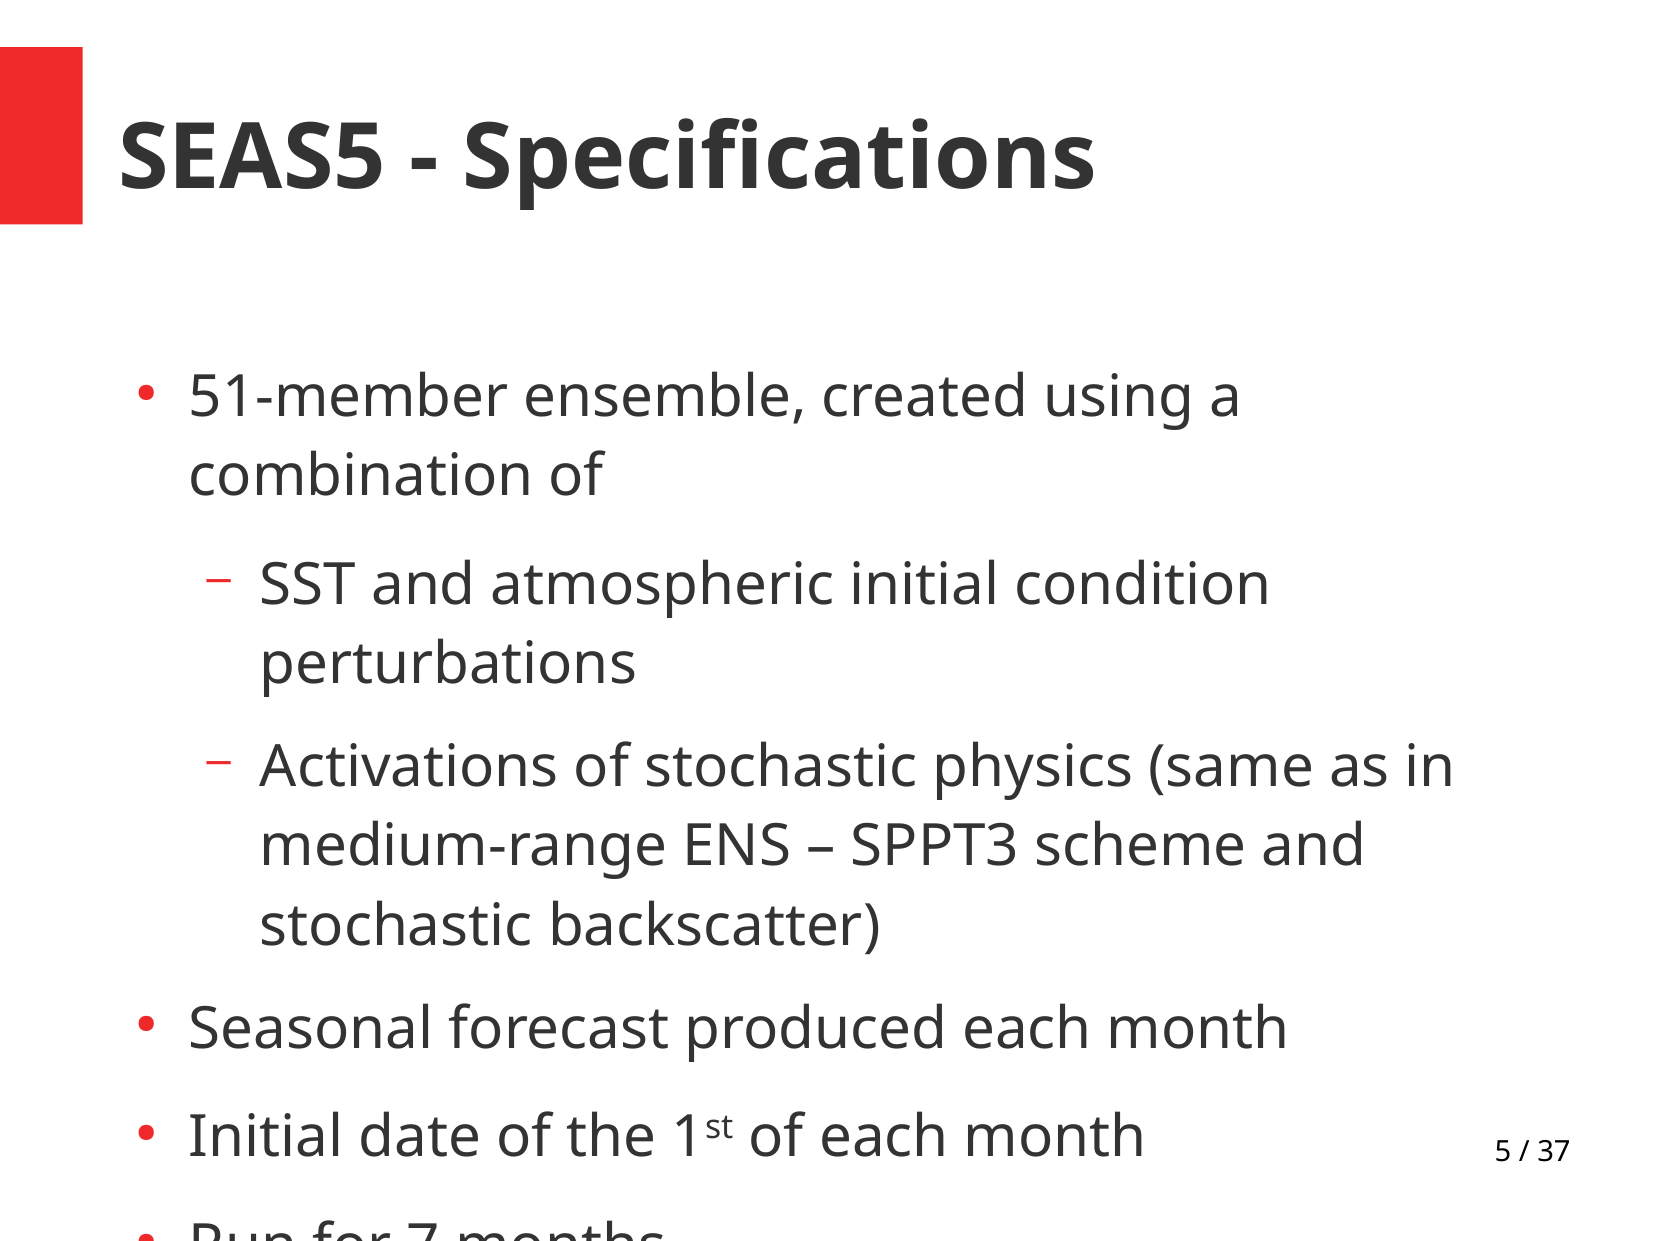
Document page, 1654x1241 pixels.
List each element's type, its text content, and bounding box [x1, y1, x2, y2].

list 51-member ensemble, created using a combination of SST and atmospheric initial condition perturbations Activations of stochastic physics (same as in medium-range ENS – SPPT3 scheme and stochastic backscatter) Seasonal forecast produced each month Initial date of the 1st of each month Run for 7 months [118, 354, 1536, 1074]
title SEAS5 - Specifications [118, 49, 1571, 257]
